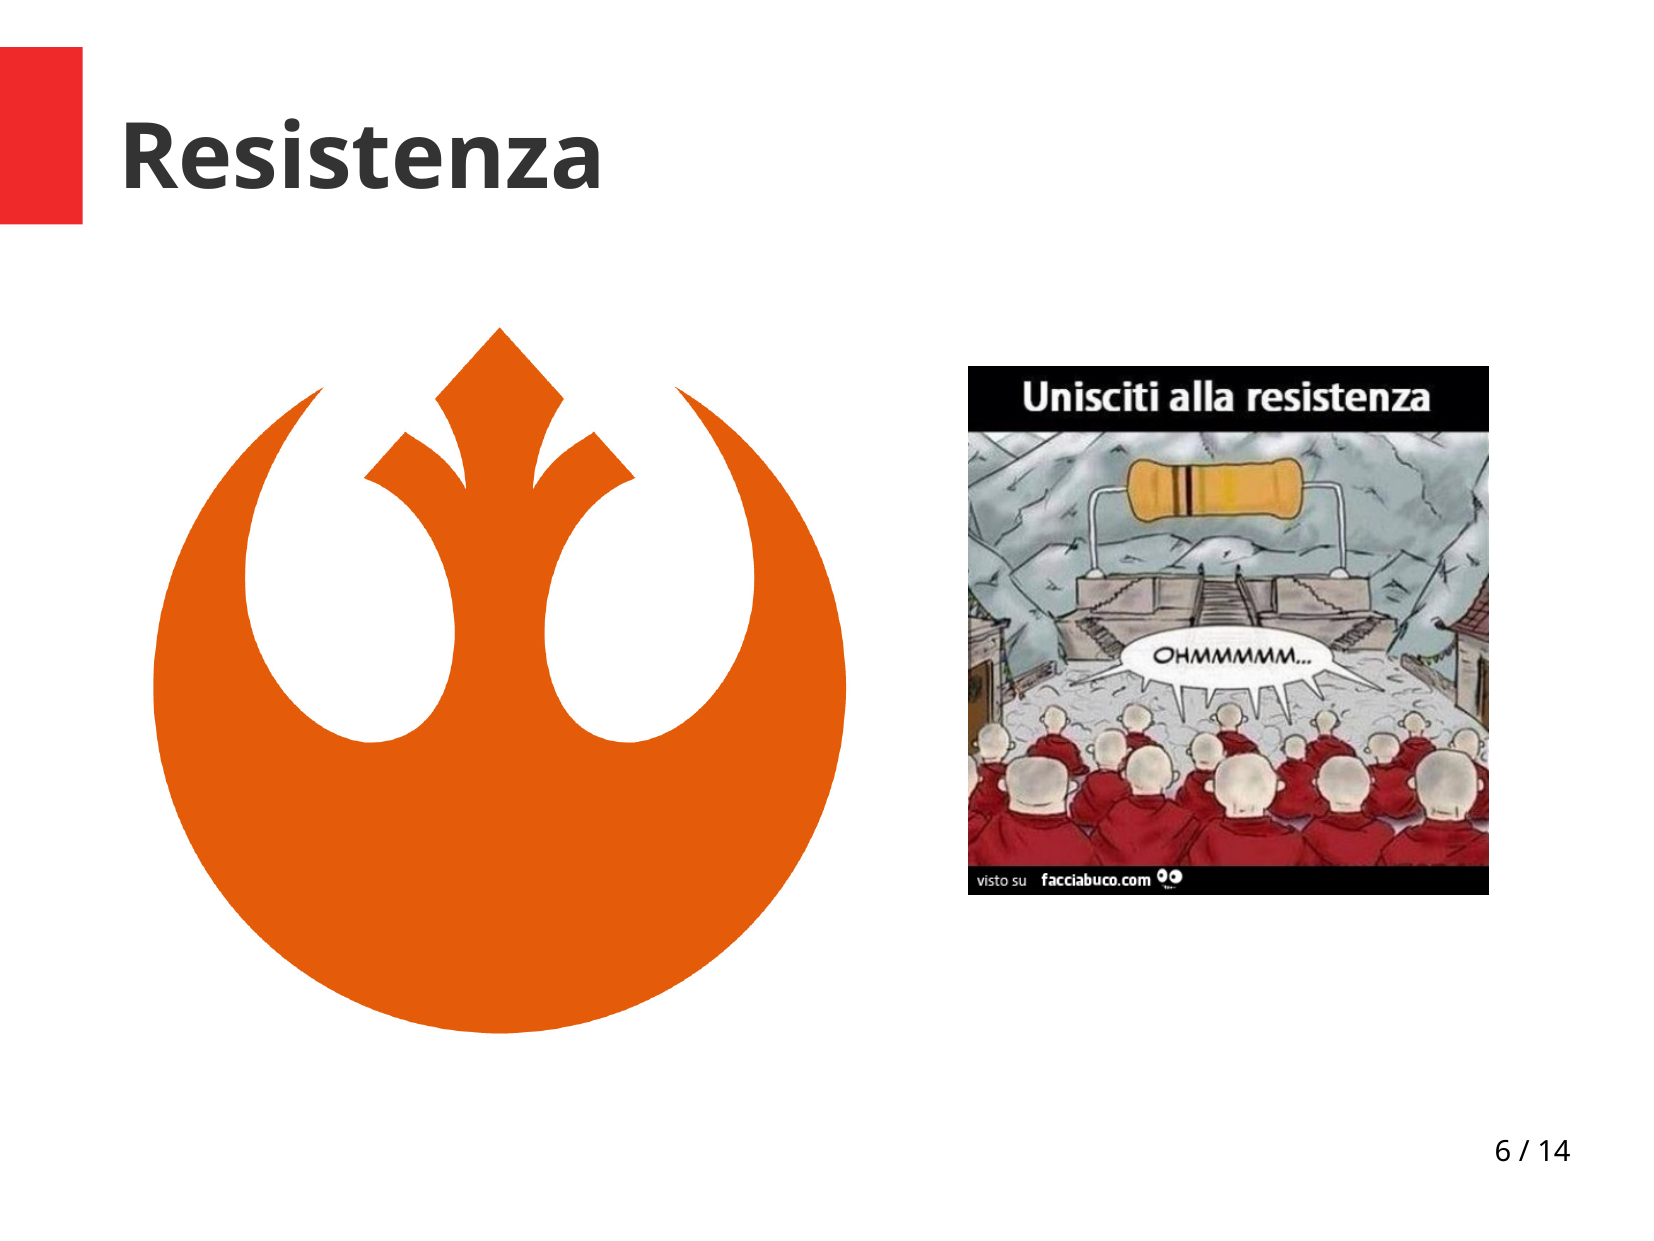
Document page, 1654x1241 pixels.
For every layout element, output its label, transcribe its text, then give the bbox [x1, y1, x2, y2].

picture [144, 297, 851, 1063]
title Resistenza [118, 49, 1571, 257]
picture [968, 366, 1489, 895]
